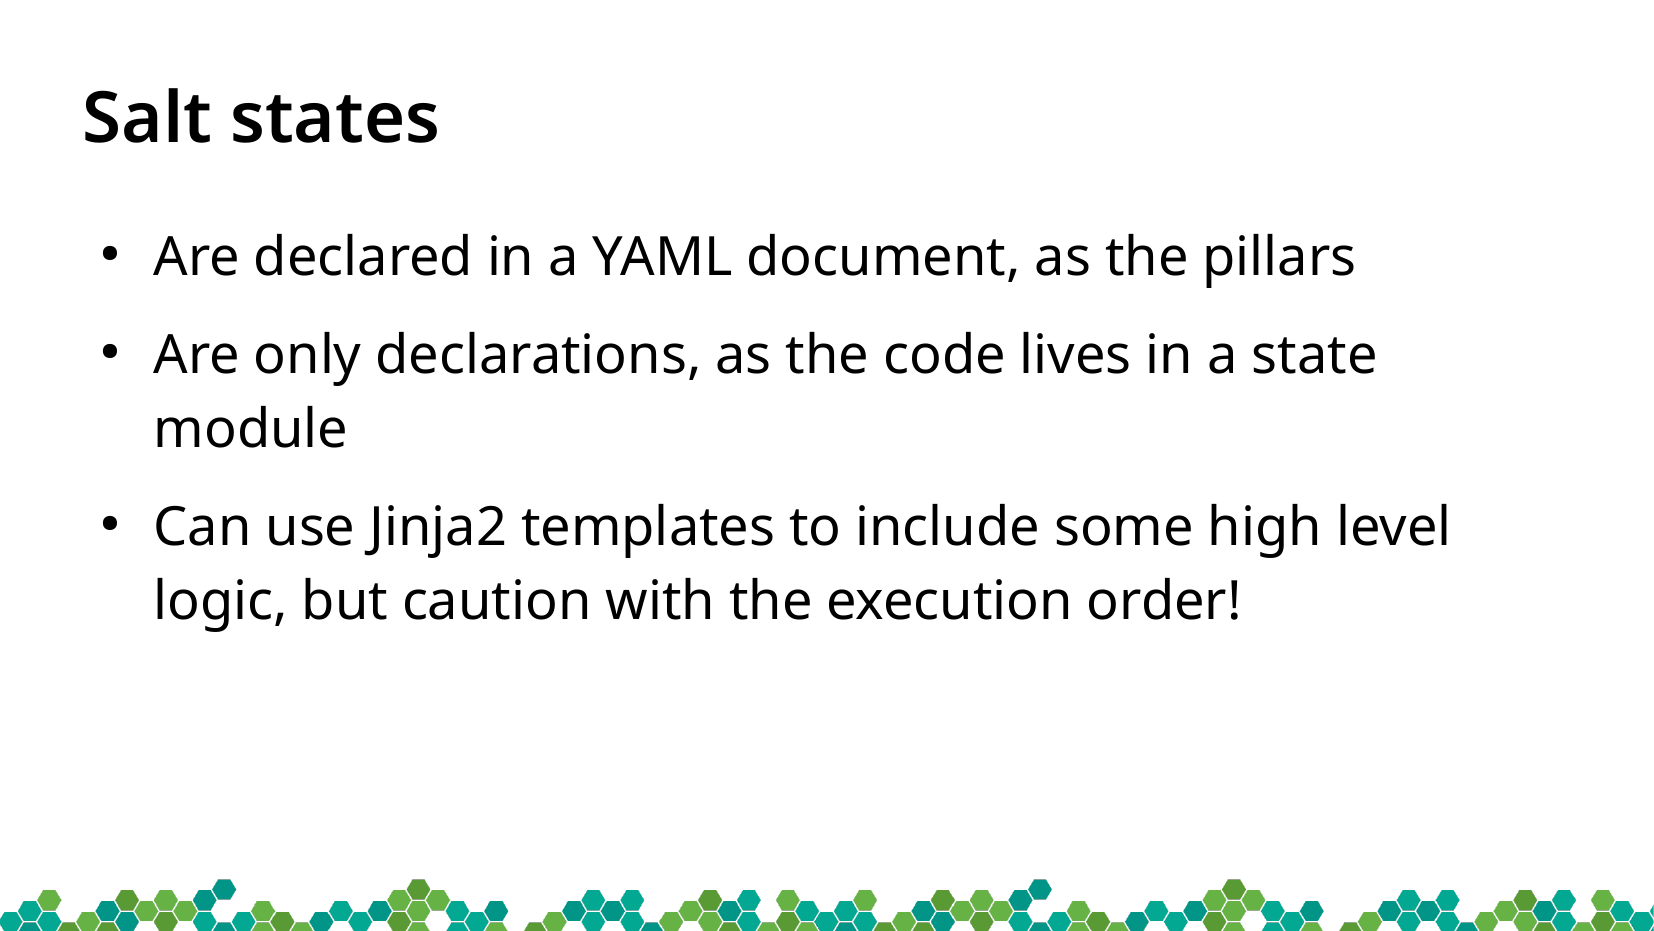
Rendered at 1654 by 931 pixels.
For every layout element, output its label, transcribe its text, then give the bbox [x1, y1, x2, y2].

title Salt states [82, 37, 1571, 193]
picture [0, 871, 1654, 931]
list Are declared in a YAML document, as the pillars Are only declarations, as the code lives in a state module Can use Jinja2 templates to include some high level logic, but caution with the execution order! [82, 217, 1571, 758]
